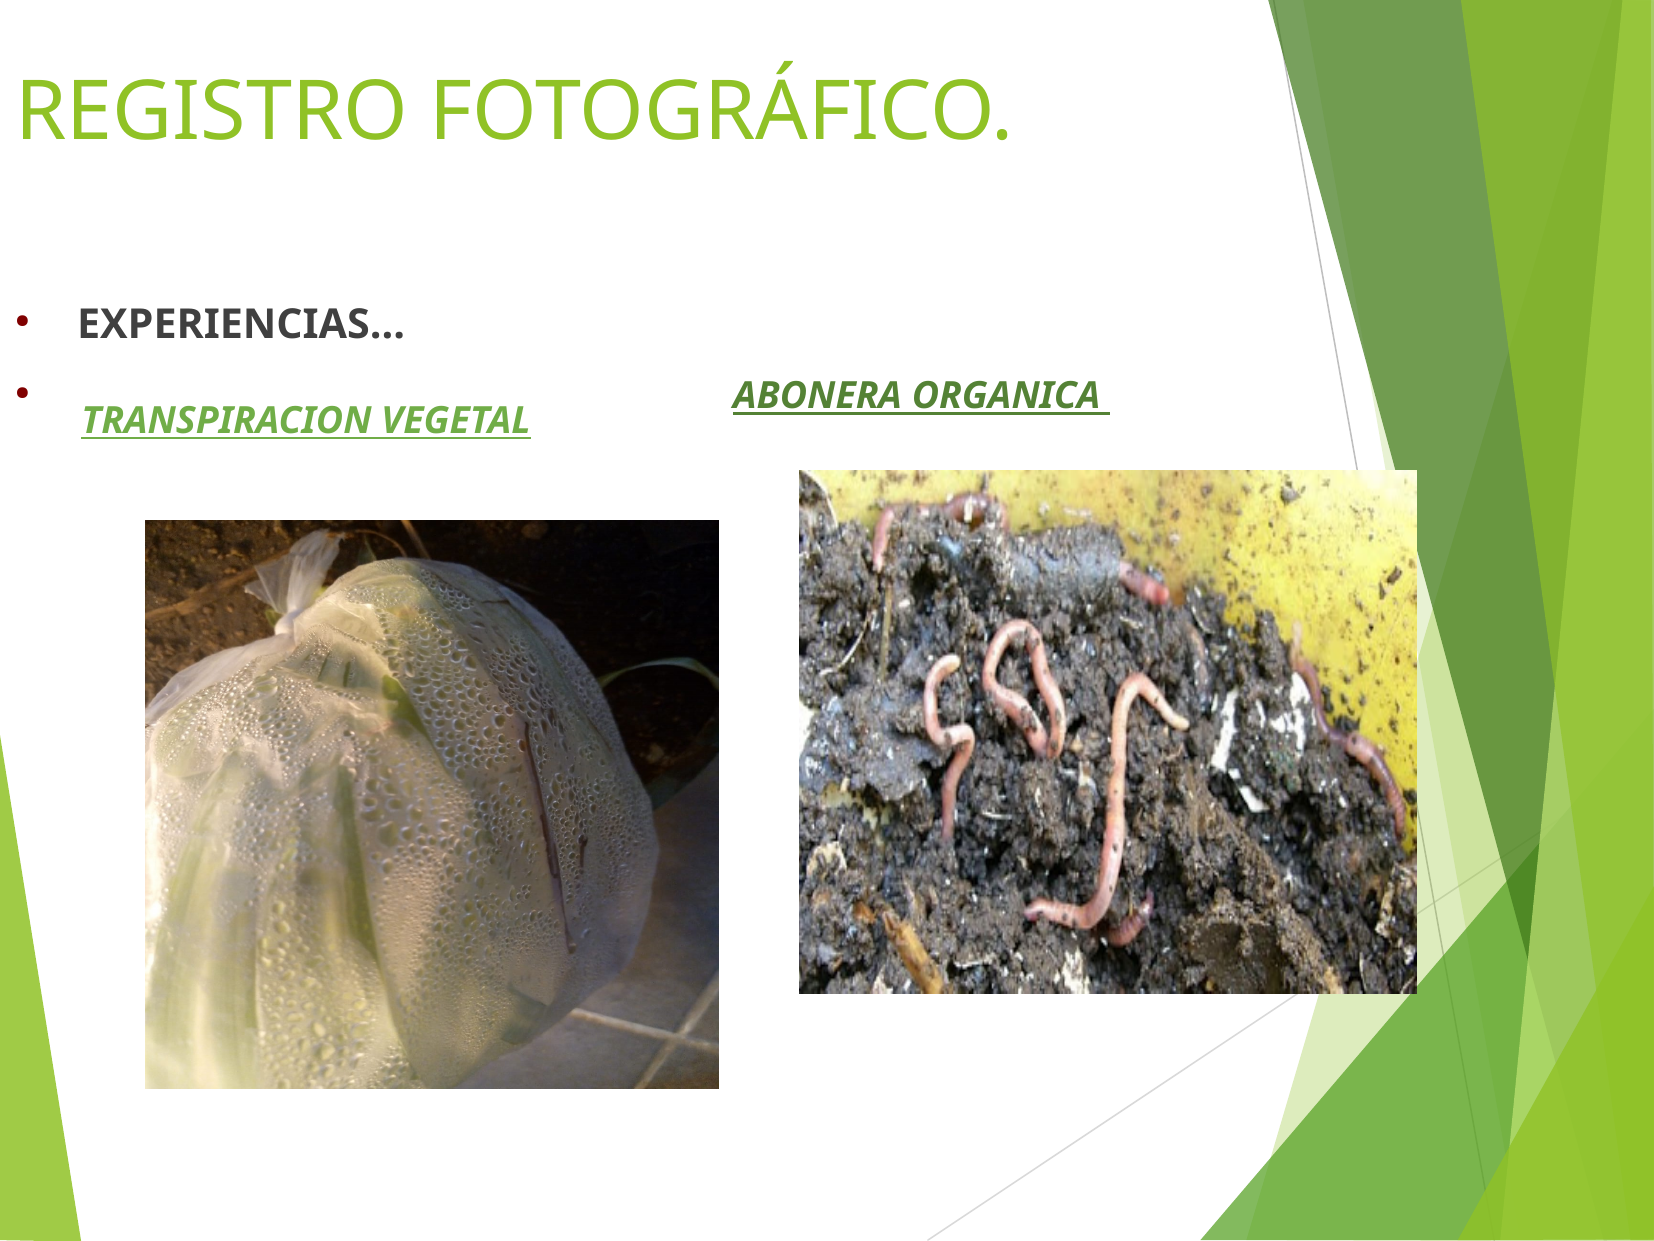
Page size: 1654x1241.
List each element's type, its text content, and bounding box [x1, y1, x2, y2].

text_box ABONERA ORGANICA [718, 363, 1169, 425]
picture [145, 520, 719, 1089]
text_box TRANSPIRACION VEGETAL [66, 388, 605, 450]
list EXPERIENCIAS... [0, 290, 1489, 920]
picture [799, 470, 1417, 994]
title REGISTRO FOTOGRÁFICO. [0, 49, 1489, 257]
